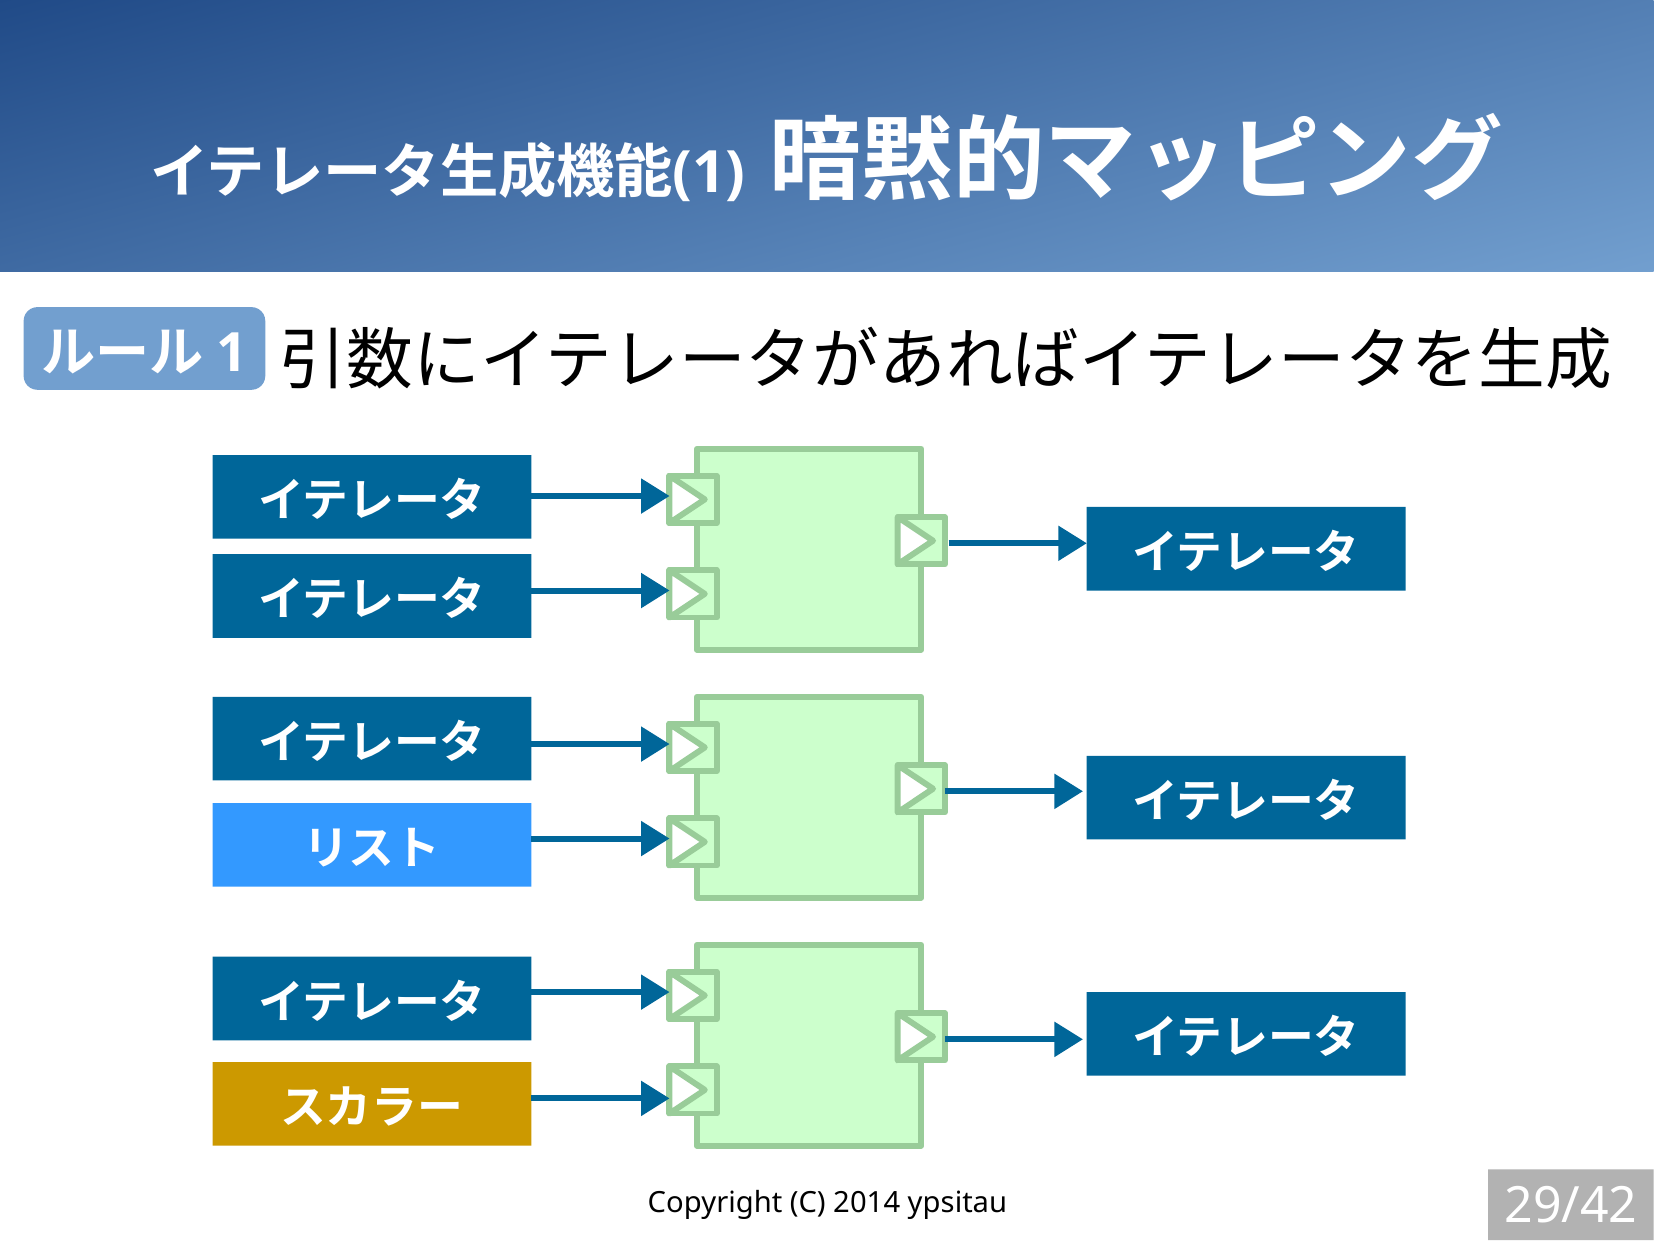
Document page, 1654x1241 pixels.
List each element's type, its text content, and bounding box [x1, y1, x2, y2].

text_box イテレータ [212, 956, 532, 1041]
text_box イテレータ [1086, 992, 1406, 1076]
text_box イテレータ [212, 455, 532, 539]
text_box ルール 1 [23, 307, 266, 390]
text_box [669, 944, 945, 1146]
text_box イテレータ [212, 554, 532, 638]
text_box イテレータ [212, 696, 532, 781]
text_box リスト [212, 803, 532, 887]
text_box スカラー [212, 1062, 532, 1146]
text_box イテレータ [1086, 506, 1406, 591]
text_box 引数にイテレータがあればイテレータを生成 [265, 298, 1630, 414]
text_box イテレータ [1086, 755, 1406, 840]
text_box [669, 448, 945, 650]
text_box [669, 696, 945, 898]
title イテレータ生成機能(1) 暗黙的マッピング [82, 49, 1571, 257]
